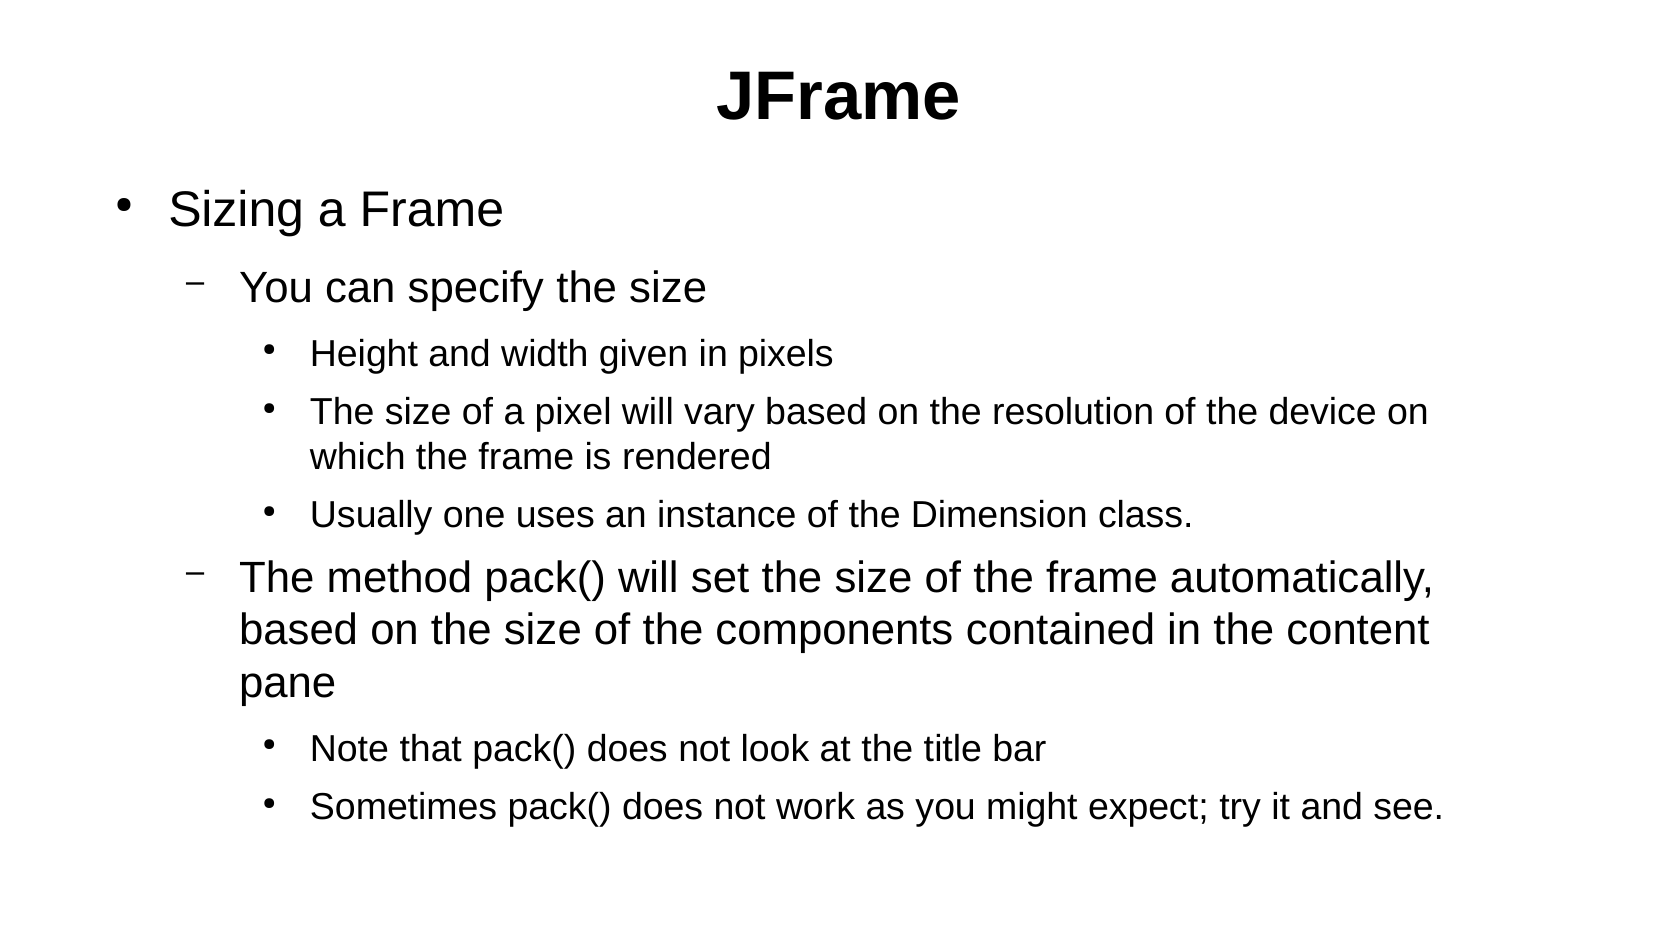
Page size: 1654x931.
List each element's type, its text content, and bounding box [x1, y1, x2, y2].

list Sizing a Frame You can specify the size Height and width given in pixels The size of a pixel will vary based on the resolution of the device on which the frame is rendered Usually one uses an instance of the Dimension class. The method pack() will set the size of the frame automatically, based on the size of the components contained in the content pane Note that pack() does not look at the title bar Sometimes pack() does not work as you might expect; try it and see. [82, 168, 1538, 889]
title JFrame [82, 37, 1571, 147]
